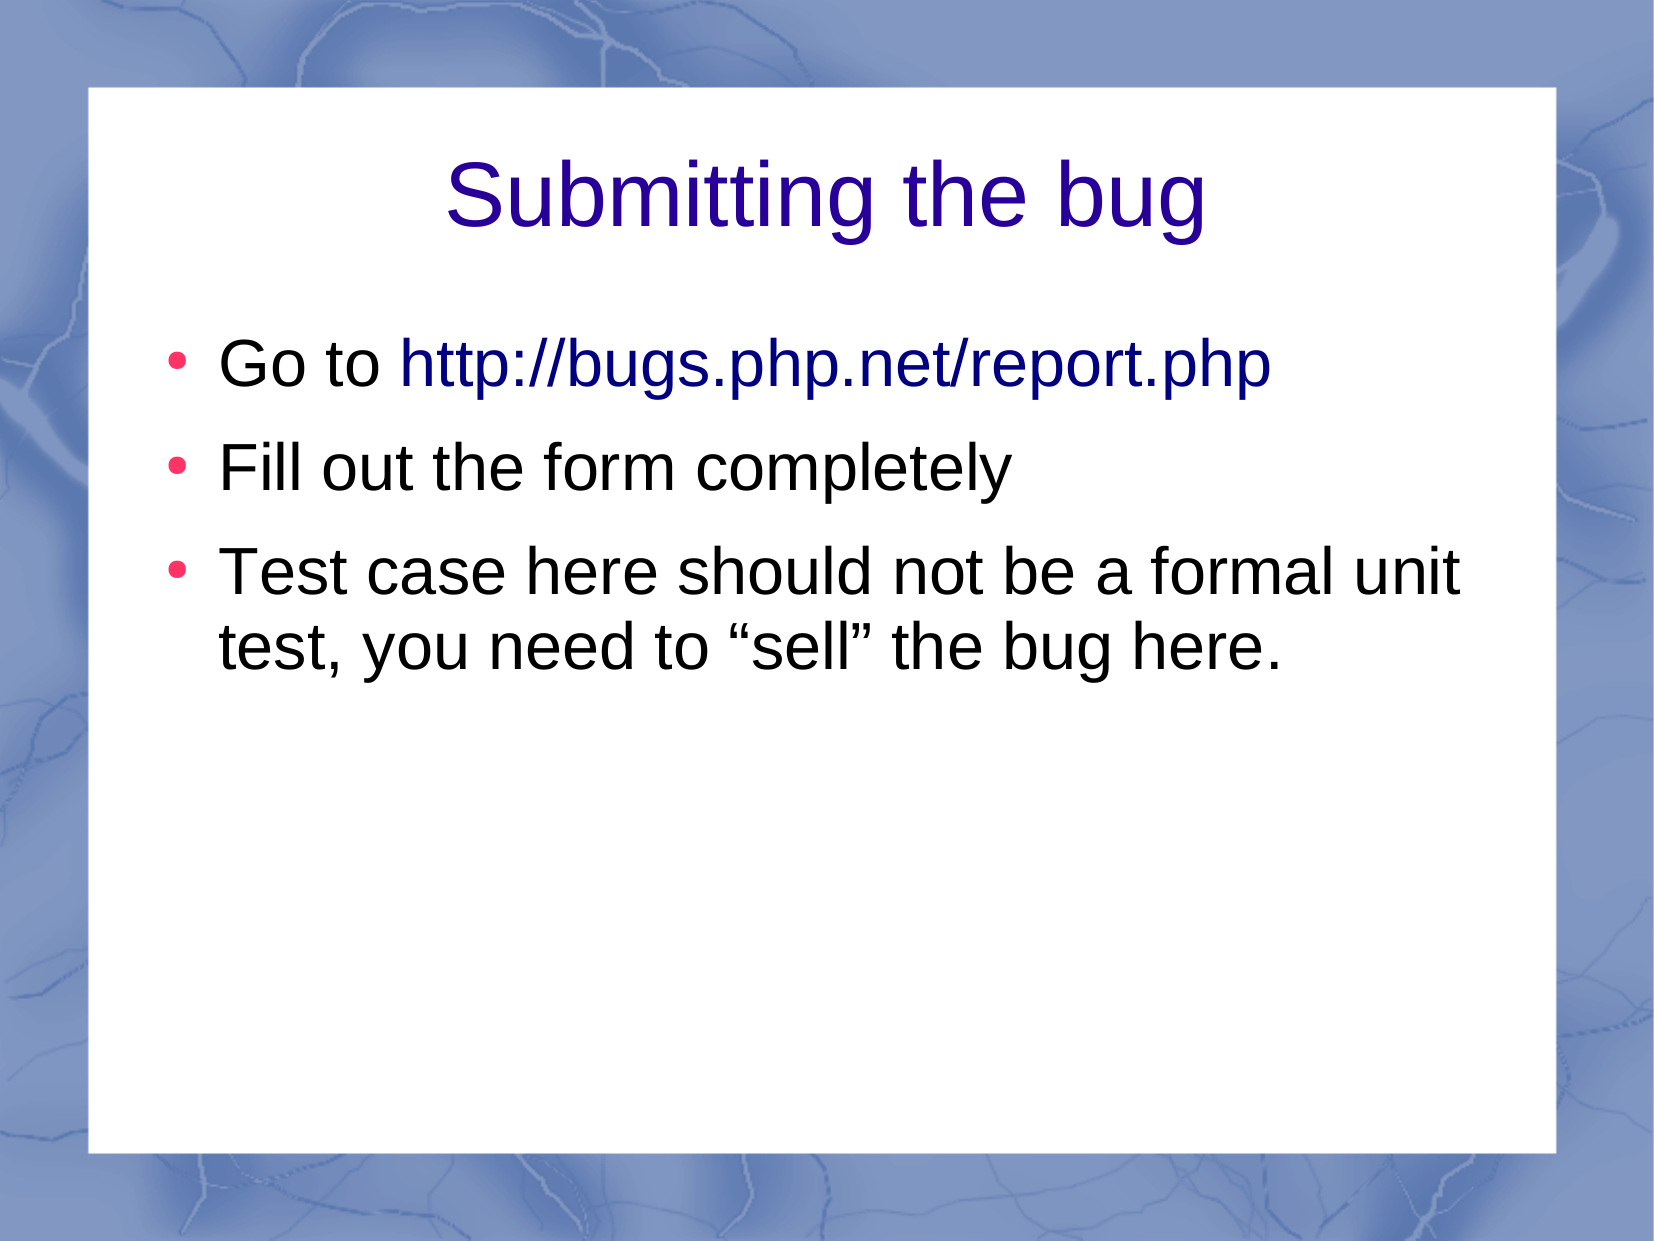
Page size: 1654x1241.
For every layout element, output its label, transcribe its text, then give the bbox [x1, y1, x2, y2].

picture [0, 0, 1654, 1241]
list Go to http://bugs.php.net/report.php Fill out the form completely Test case here should not be a formal unit test, you need to “sell” the bug here. [147, 325, 1506, 996]
title Submitting the bug [118, 98, 1536, 291]
